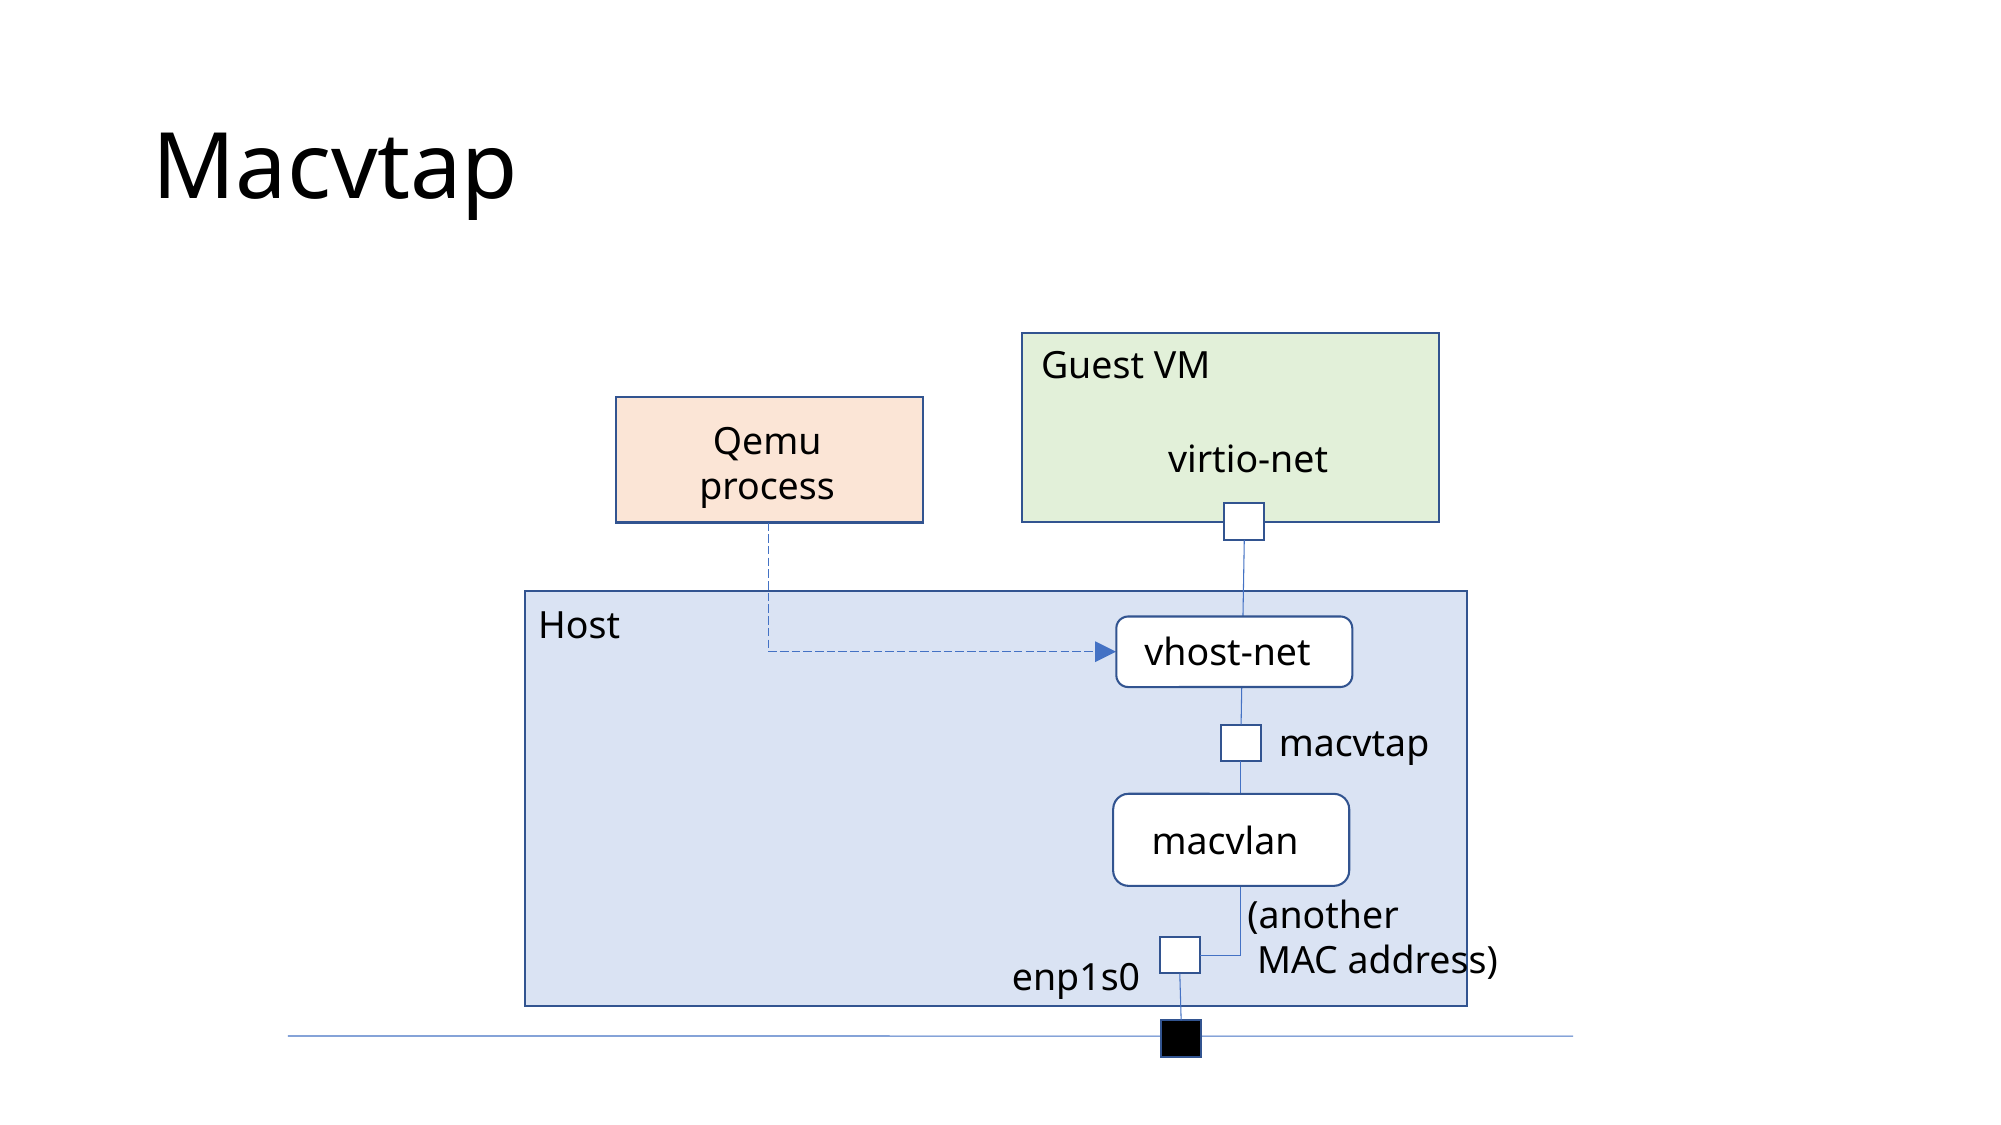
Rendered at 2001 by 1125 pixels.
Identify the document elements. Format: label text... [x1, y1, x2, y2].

text_box virtio-net [1153, 427, 1362, 488]
text_box Host [523, 594, 691, 654]
text_box Qemu process [666, 409, 869, 515]
text_box [525, 590, 1467, 1007]
text_box macvtap [1263, 711, 1484, 771]
text_box vhost-net [1129, 620, 1390, 680]
text_box [1022, 333, 1439, 540]
title Macvtap [137, 59, 1863, 278]
text_box enp1s0 [997, 945, 1170, 1006]
text_box [615, 397, 923, 523]
text_box [1161, 1020, 1202, 1057]
text_box (another MAC address) [1232, 883, 1561, 989]
text_box macvlan [1136, 809, 1381, 870]
text_box Guest VM [1026, 333, 1245, 394]
